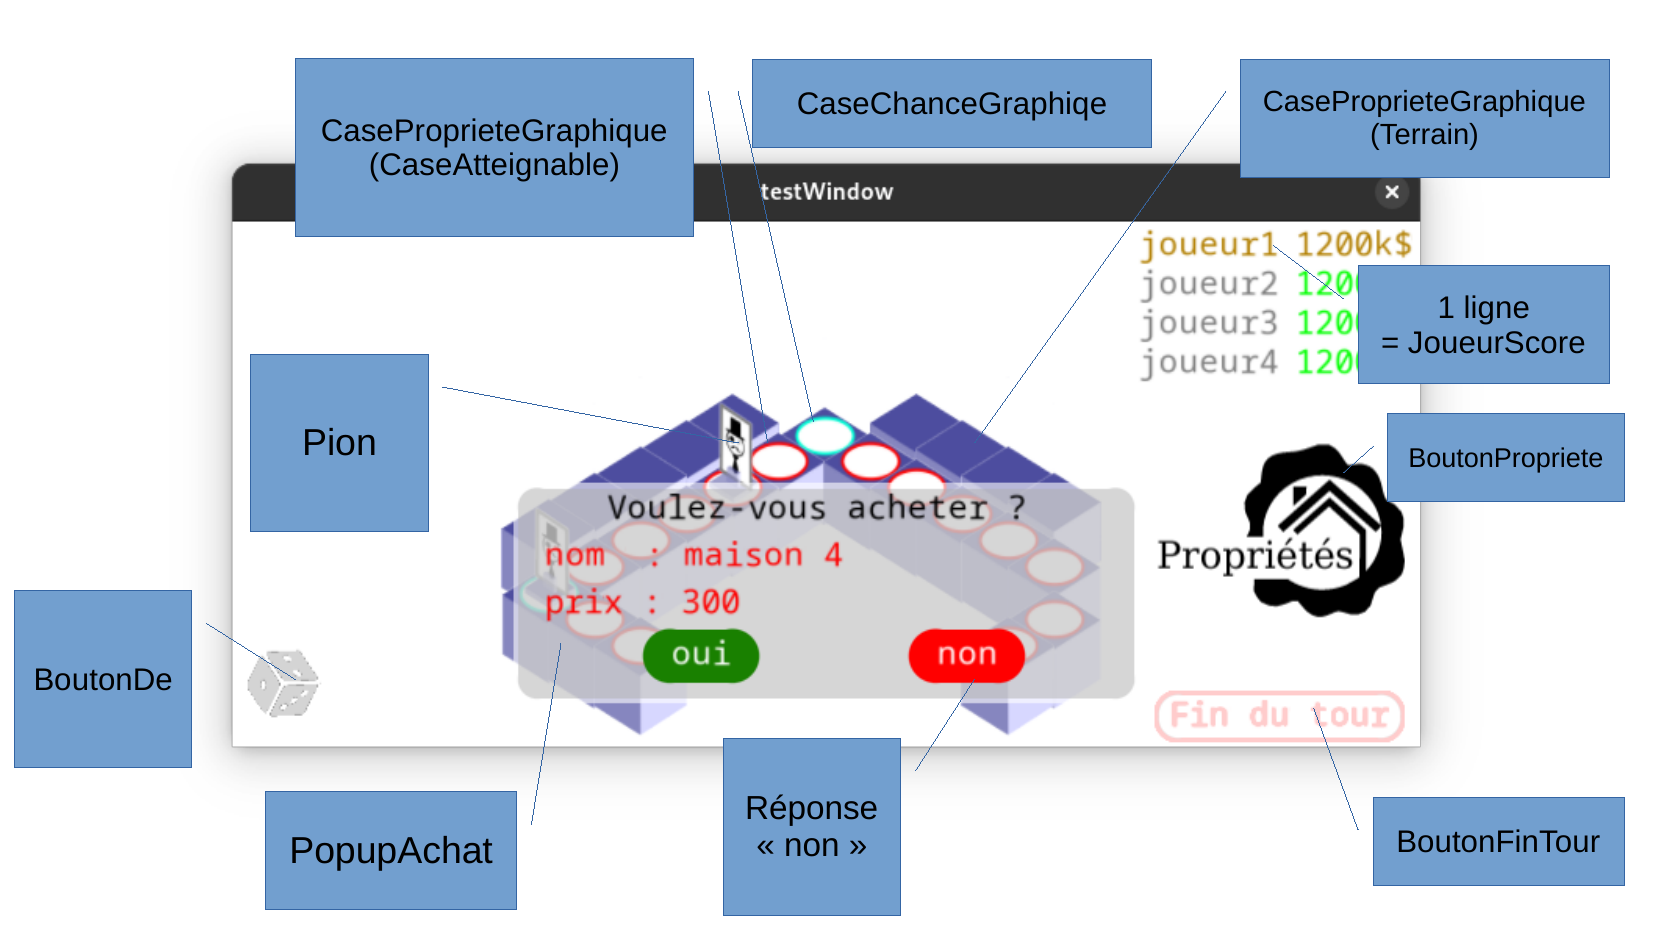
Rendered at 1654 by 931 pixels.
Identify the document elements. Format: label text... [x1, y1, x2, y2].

text_box CaseChanceGraphiqe [753, 59, 1152, 148]
picture [137, 78, 1516, 852]
text_box 1 ligne = JoueurScore [1358, 266, 1609, 384]
text_box BoutonDe [15, 590, 192, 768]
text_box BoutonFinTour [1373, 797, 1624, 886]
text_box Pion [251, 354, 428, 531]
text_box Réponse « non » [723, 738, 900, 915]
text_box CaseProprieteGraphique (Terrain) [1240, 59, 1609, 177]
text_box BoutonPropriete [1388, 413, 1624, 502]
text_box PopupAchat [266, 791, 517, 909]
text_box CaseProprieteGraphique (CaseAtteignable) [295, 59, 694, 236]
